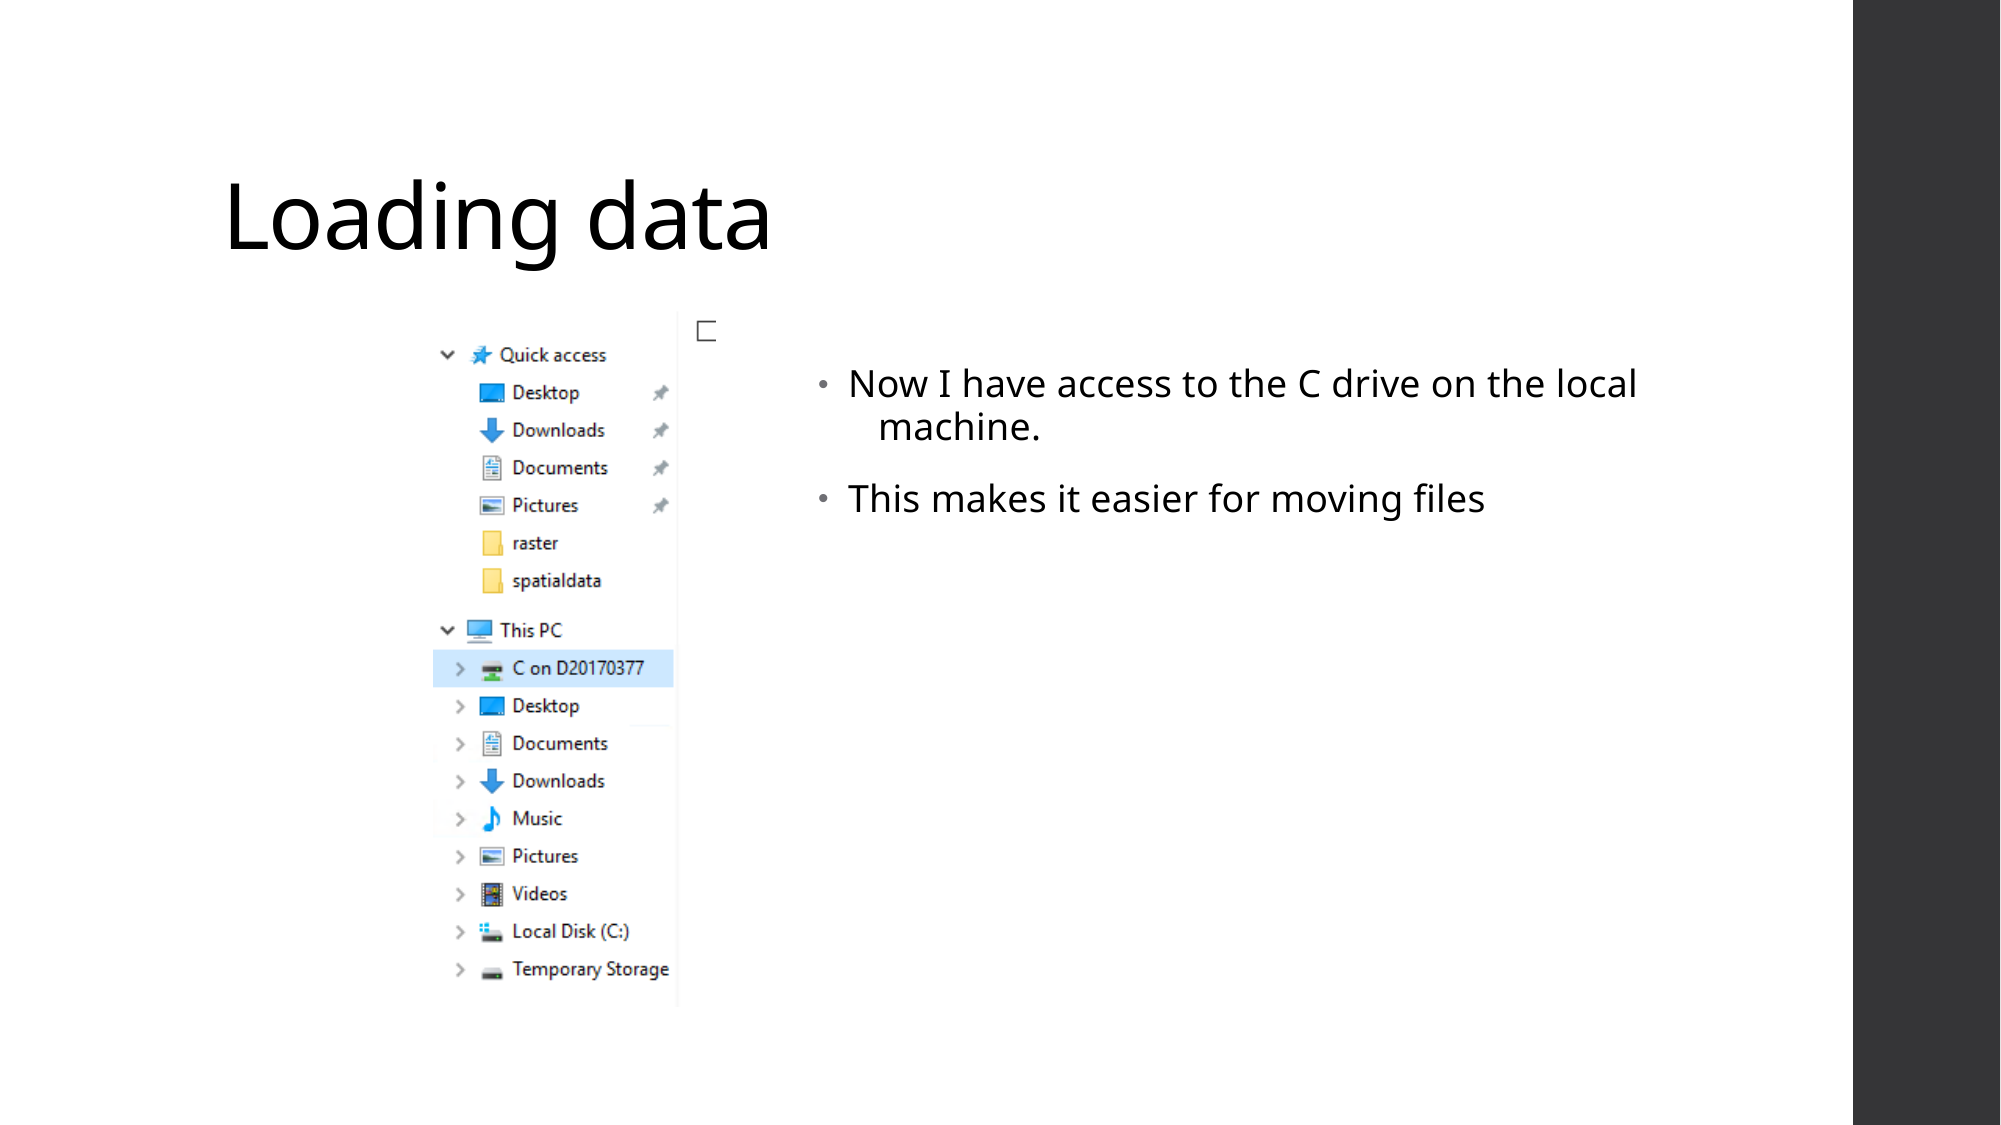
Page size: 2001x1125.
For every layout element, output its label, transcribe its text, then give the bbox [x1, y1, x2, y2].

list Now I have access to the C drive on the local machine. This makes it easier for moving files [803, 356, 1762, 896]
picture [433, 307, 716, 1007]
title Loading data [206, 60, 1797, 278]
